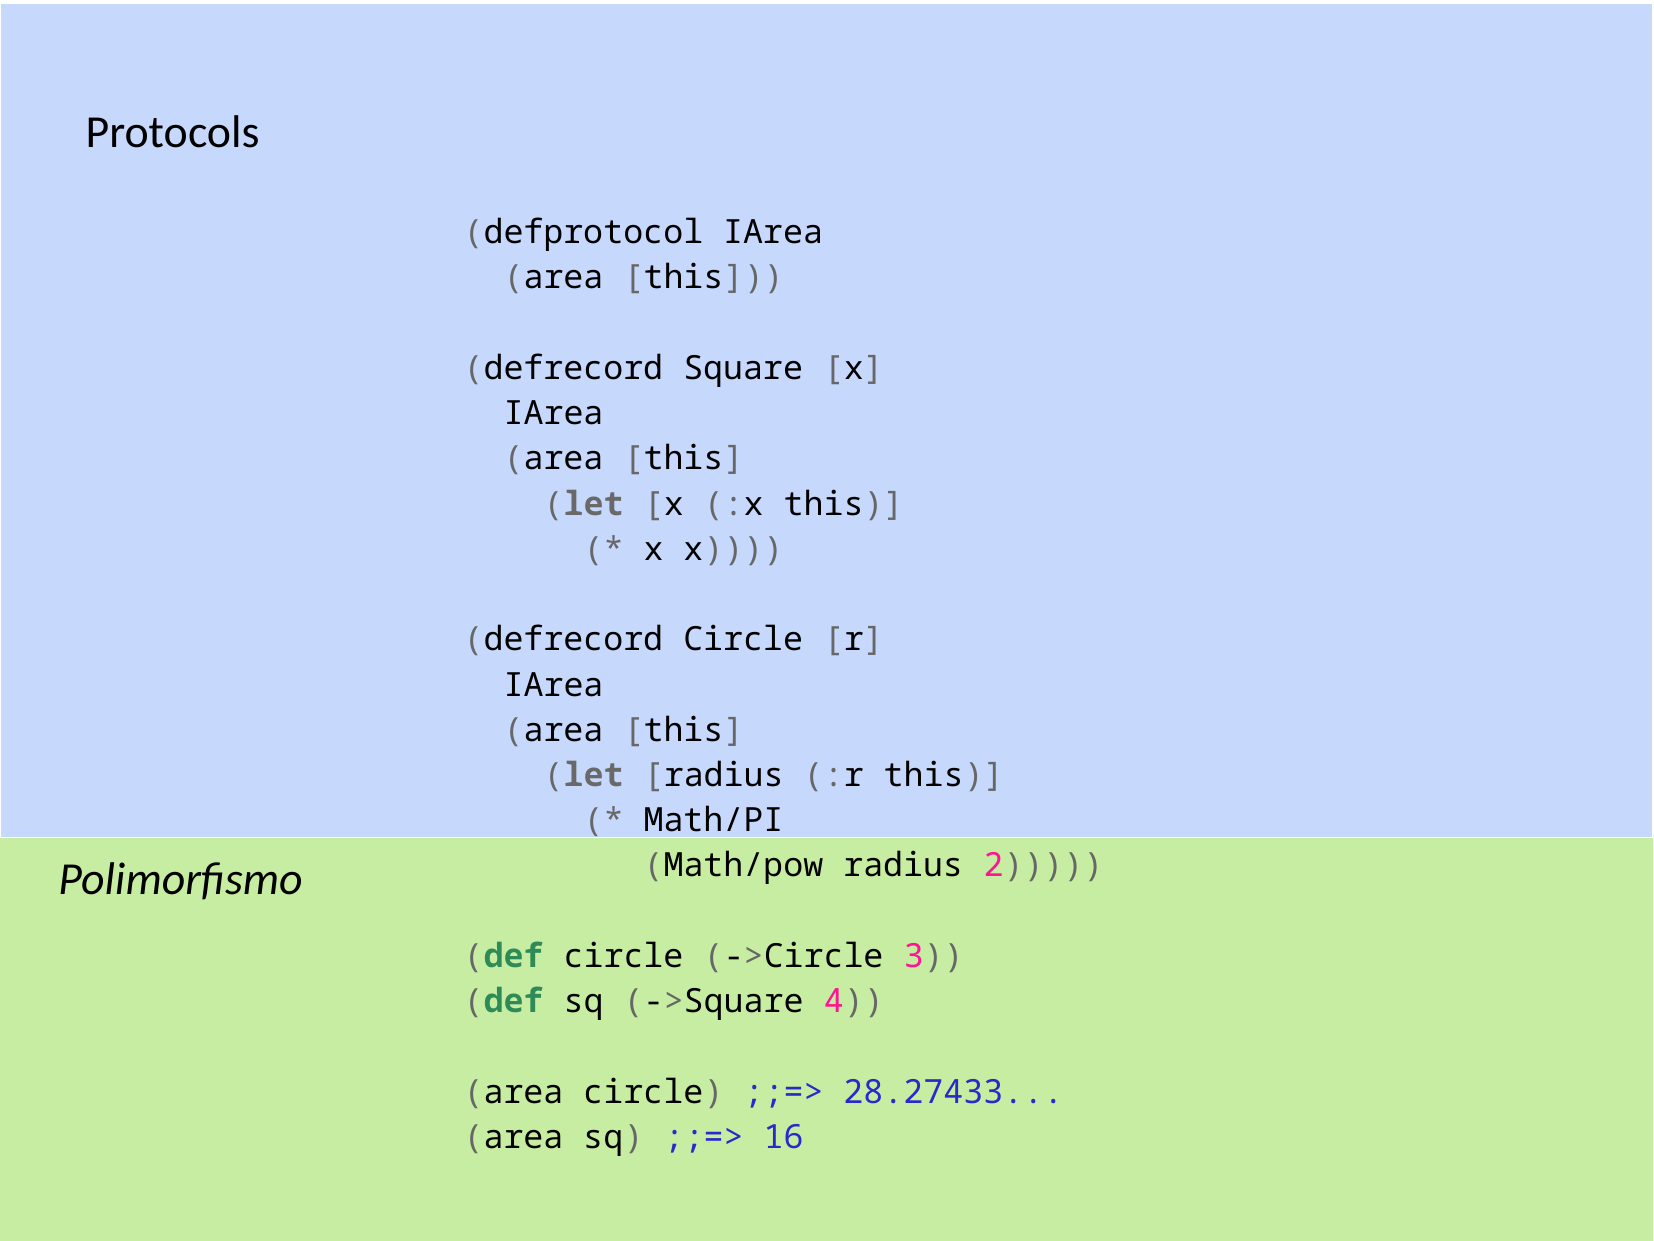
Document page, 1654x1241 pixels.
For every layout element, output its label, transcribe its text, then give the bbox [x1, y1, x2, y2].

text_box Polimorfismo [43, 852, 377, 914]
text_box (defprotocol IArea (area [this])) (defrecord Square [x] IArea (area [this] (let [x (:x this)] (* x x)))) (defrecord Circle [r] IArea (area [this] (let [radius (:r this)] (* Math/PI (Math/pow radius 2))))) (def circle (->Circle 3)) (def sq (->Square 4)) (area circle) ;;=> 28.27433... (area sq) ;;=> 16 [448, 200, 1506, 1241]
text_box Protocols [70, 106, 275, 168]
